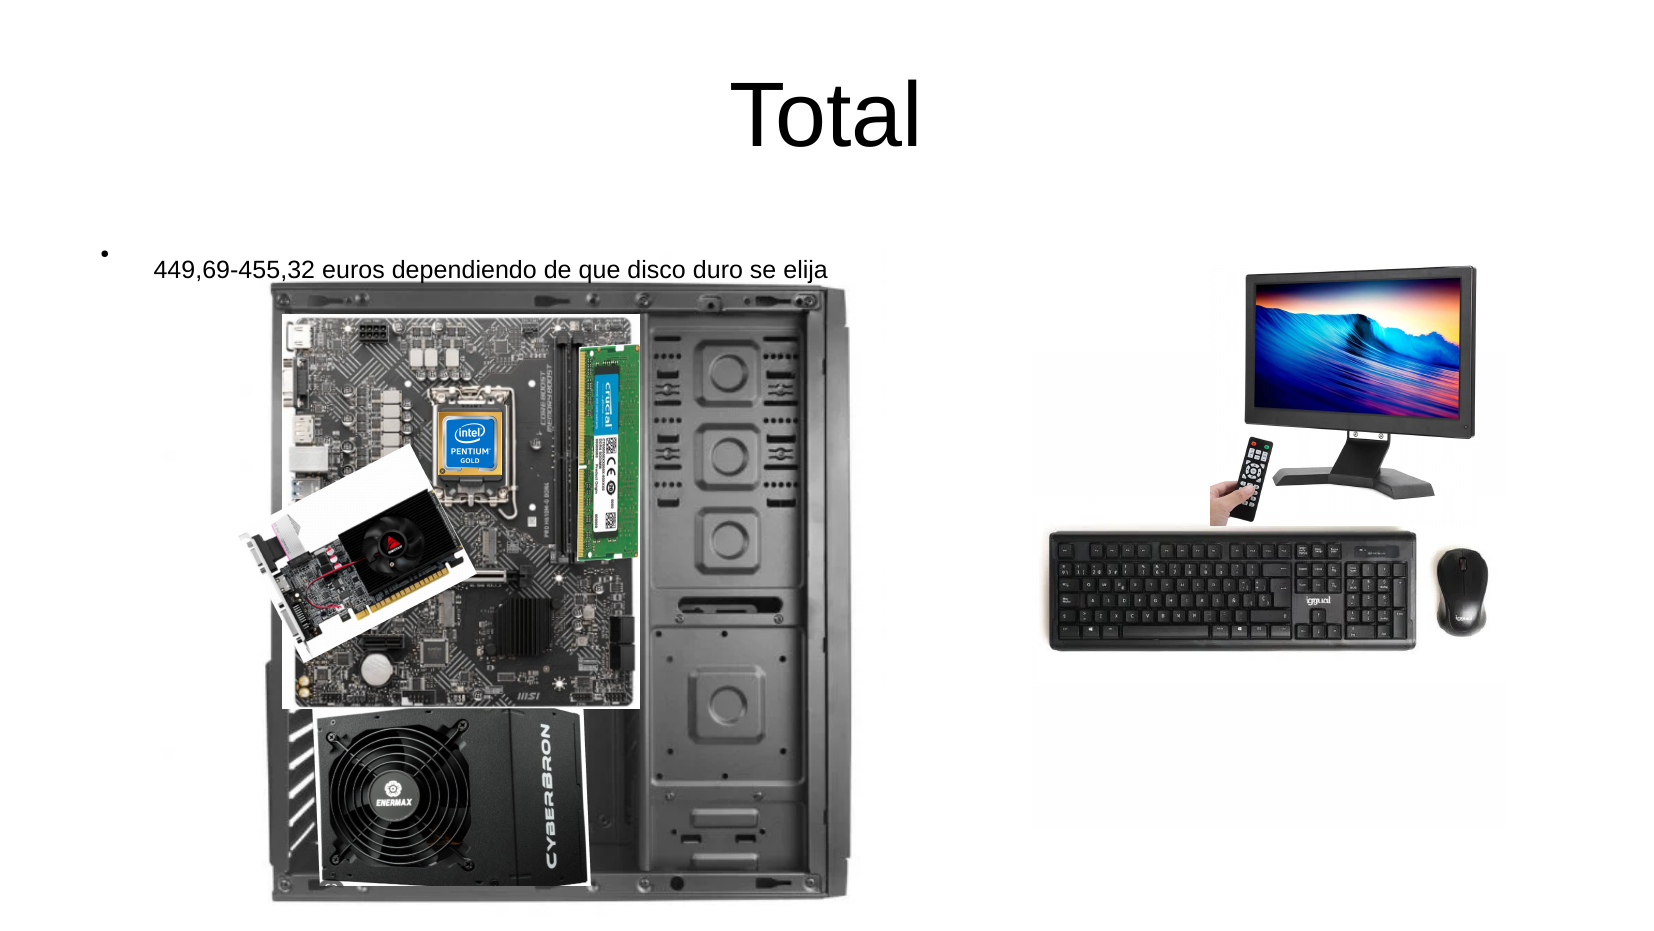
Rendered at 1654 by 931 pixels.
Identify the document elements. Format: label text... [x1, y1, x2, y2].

list 449,69-455,32 euros dependiendo de que disco duro se elija [82, 217, 1571, 758]
picture [152, 314, 886, 931]
picture [1031, 265, 1506, 827]
title Total [82, 37, 1571, 193]
